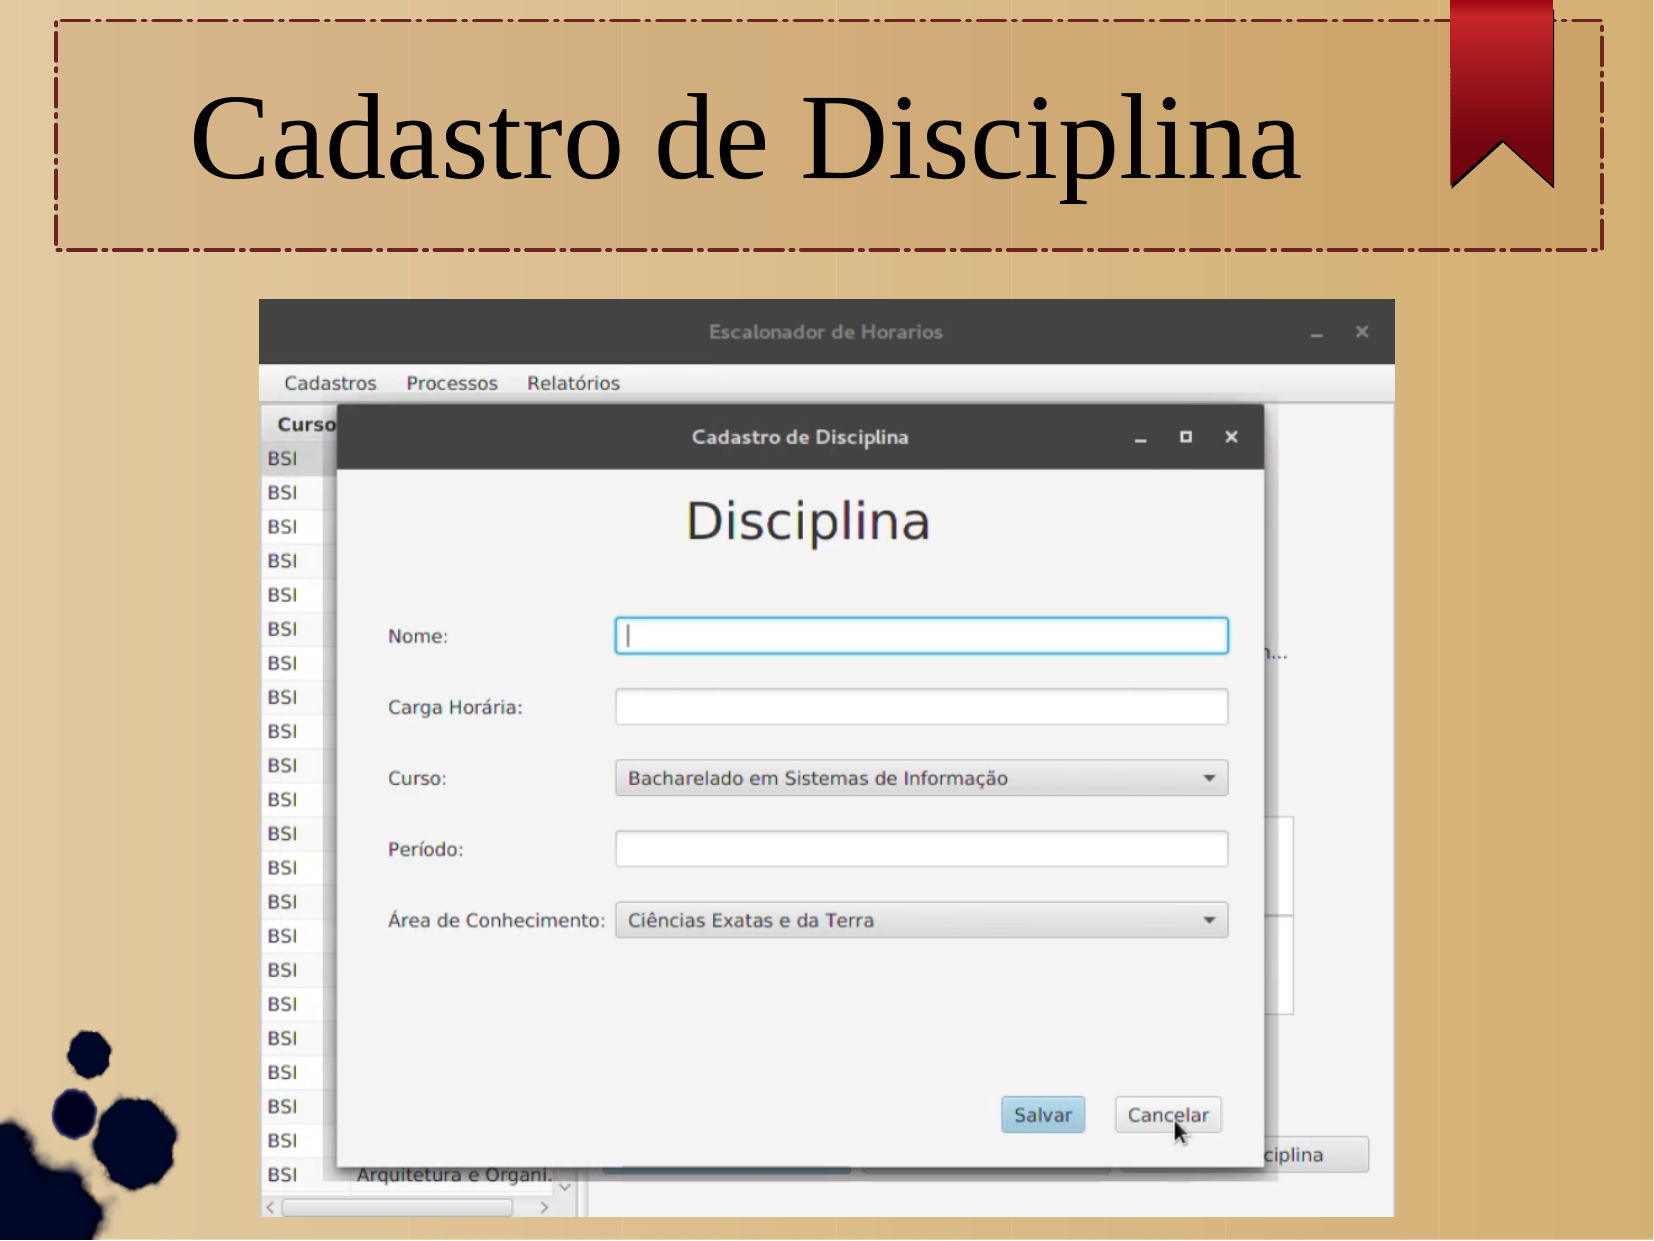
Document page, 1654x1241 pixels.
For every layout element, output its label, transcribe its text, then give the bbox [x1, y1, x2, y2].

title Cadastro de Disciplina [82, 47, 1412, 229]
picture [259, 299, 1395, 1217]
